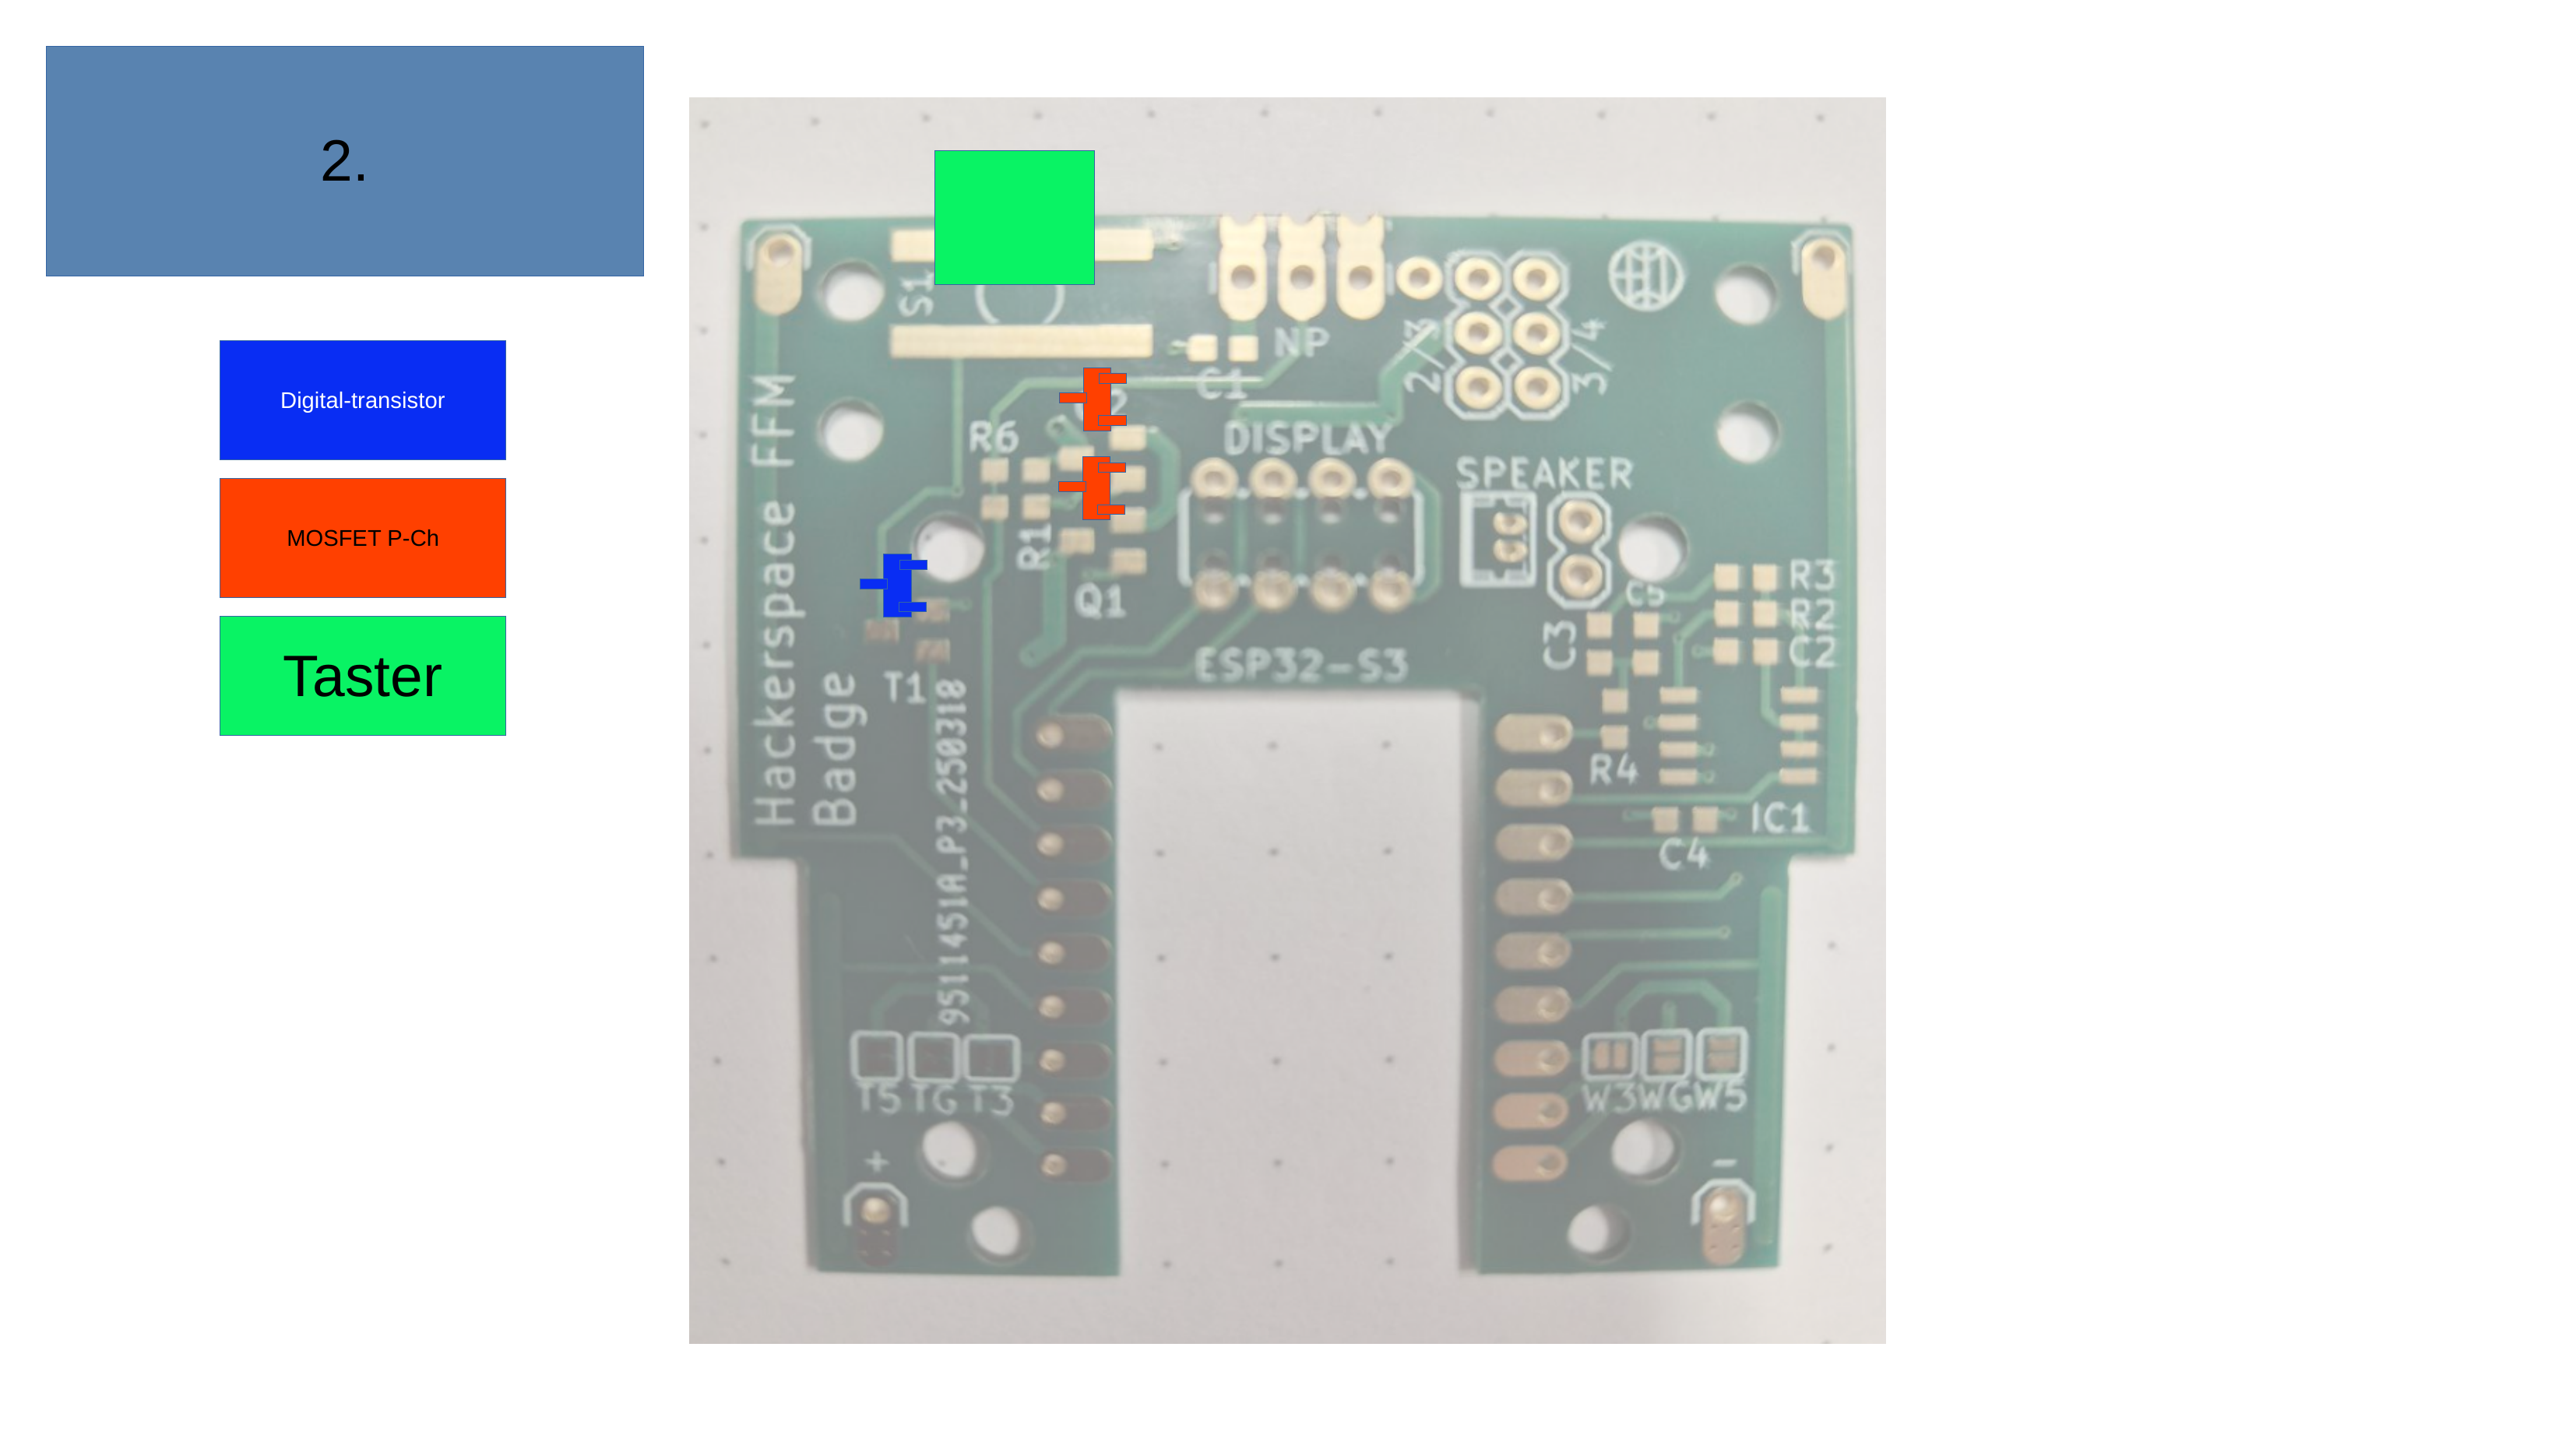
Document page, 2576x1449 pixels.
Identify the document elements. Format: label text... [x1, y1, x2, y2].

text_box [1058, 456, 1126, 520]
picture [689, 97, 1886, 1344]
text_box Digital-transistor [220, 340, 506, 460]
text_box MOSFET P-Ch [220, 478, 506, 598]
text_box Taster [220, 616, 506, 736]
text_box [1059, 368, 1127, 431]
text_box [934, 150, 1095, 285]
text_box [860, 554, 927, 617]
text_box 2. [46, 46, 644, 276]
